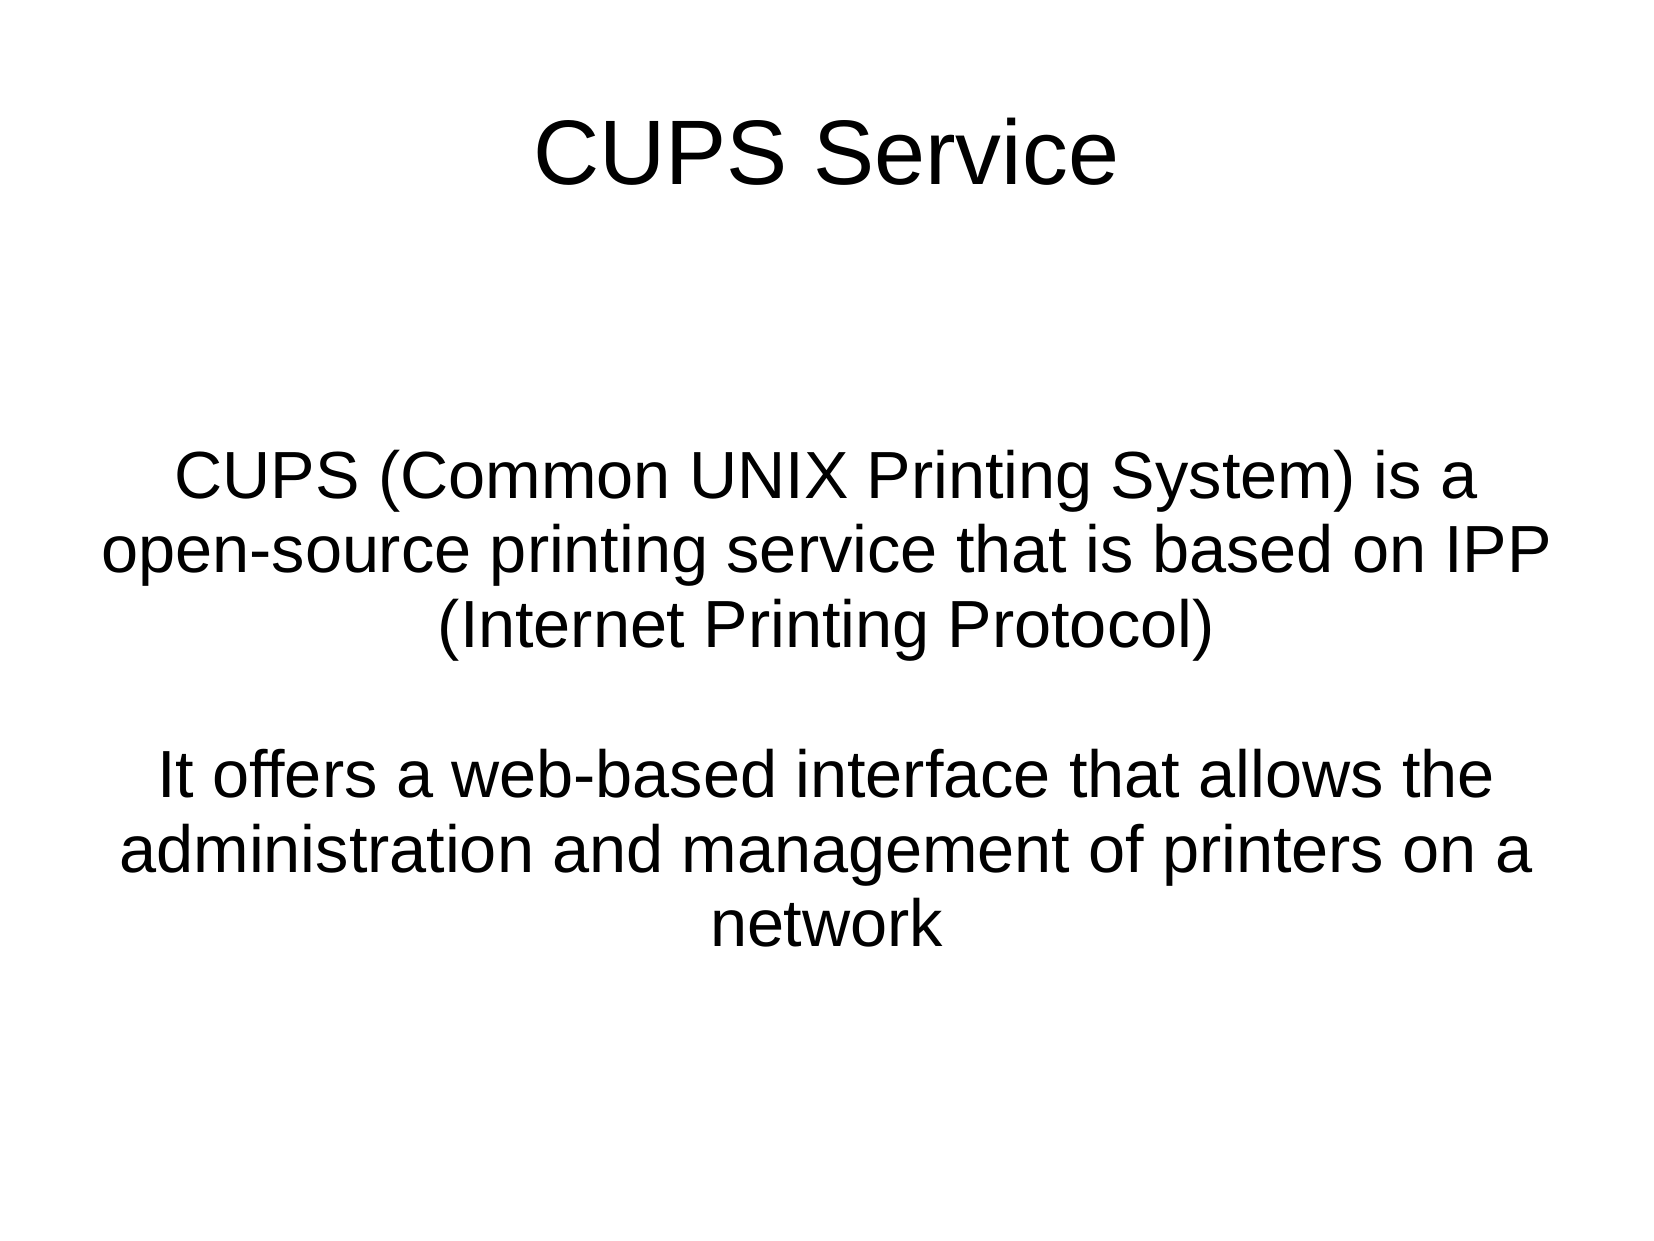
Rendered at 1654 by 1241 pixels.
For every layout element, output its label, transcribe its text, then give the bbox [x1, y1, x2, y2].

subtitle CUPS (Common UNIX Printing System) is a open-source printing service that is based on IPP (Internet Printing Protocol) It offers a web-based interface that allows the administration and management of printers on a network [82, 288, 1571, 1111]
title CUPS Service [82, 49, 1571, 257]
